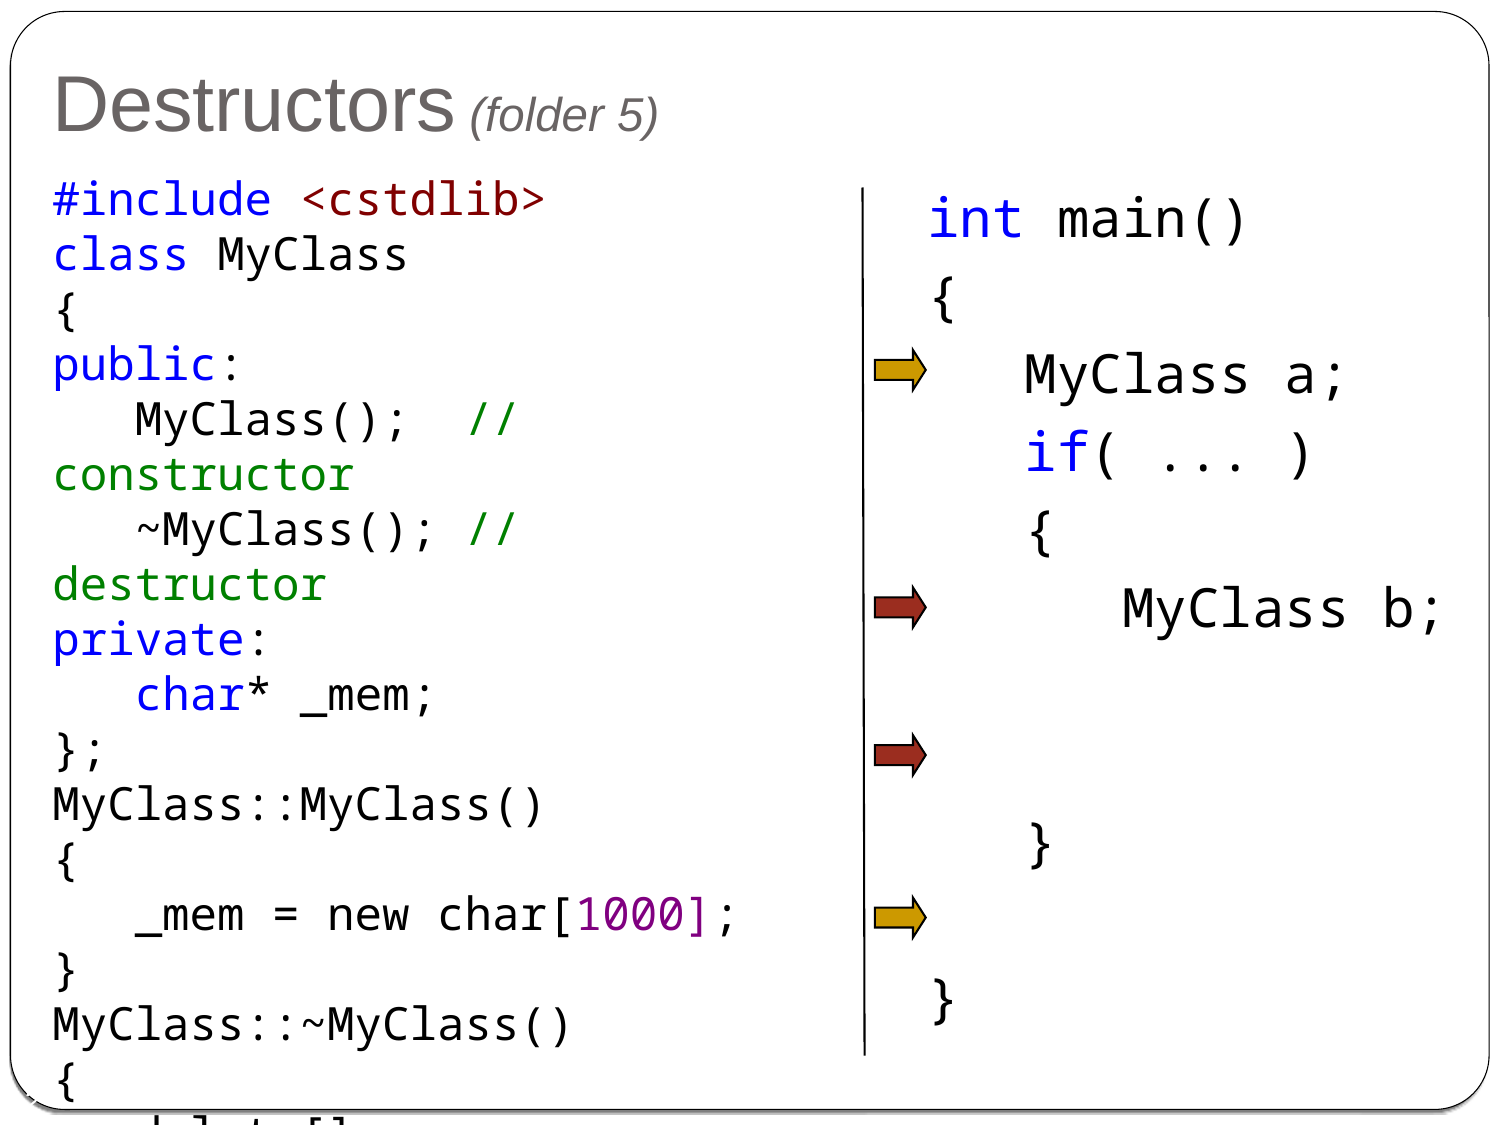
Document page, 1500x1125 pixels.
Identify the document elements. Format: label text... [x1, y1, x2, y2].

slide_number <number> [0, 1074, 50, 1125]
text_box [874, 897, 926, 938]
title Destructors (folder 5) [37, 45, 1463, 163]
text_box [874, 350, 926, 390]
text_box [874, 735, 926, 776]
list int main() { MyClass a; if( ... ) { MyClass b; } } [912, 162, 1463, 1075]
list #include <cstdlib> class MyClass { public: MyClass(); // constructor ~MyClass(); // destructor private: char* _mem; }; MyClass::MyClass() { _mem = new char[1000]; } MyClass::~MyClass() { delete[] _mem; } [37, 162, 825, 1111]
text_box [874, 587, 926, 628]
